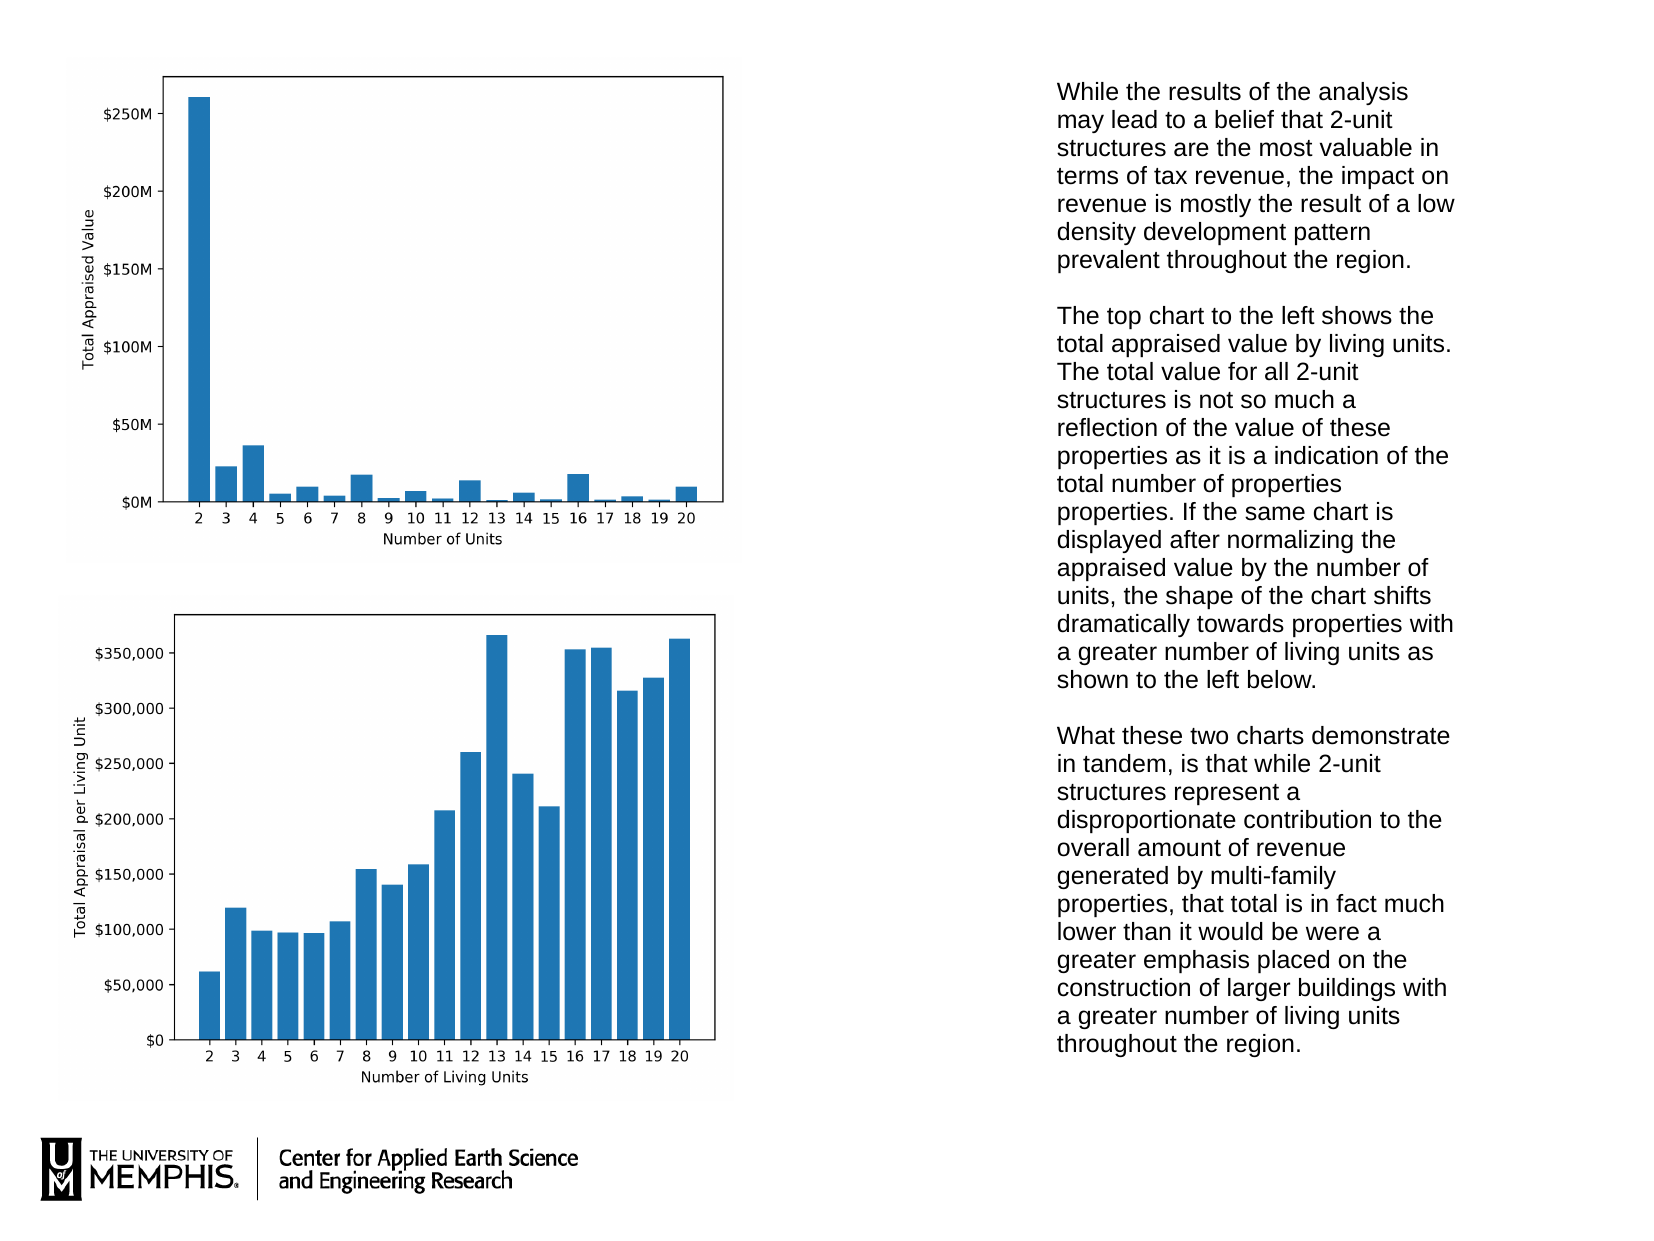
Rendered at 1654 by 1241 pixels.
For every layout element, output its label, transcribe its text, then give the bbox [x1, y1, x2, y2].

text_box While the results of the analysis may lead to a belief that 2-unit structures are the most valuable in terms of tax revenue, the impact on revenue is mostly the result of a low density development pattern prevalent throughout the region. The top chart to the left shows the total appraised value by living units. The total value for all 2-unit structures is not so much a reflection of the value of these properties as it is a indication of the total number of properties properties. If the same chart is displayed after normalizing the appraised value by the number of units, the shape of the chart shifts dramatically towards properties with a greater number of living units as shown to the left below. What these two charts demonstrate in tandem, is that while 2-unit structures represent a disproportionate contribution to the overall amount of revenue generated by multi-family properties, that total is in fact much lower than it would be were a greater emphasis placed on the construction of larger buildings with a greater number of living units throughout the region. [1056, 77, 1463, 1058]
picture [66, 57, 742, 563]
picture [58, 595, 734, 1101]
picture [15, 1121, 595, 1217]
